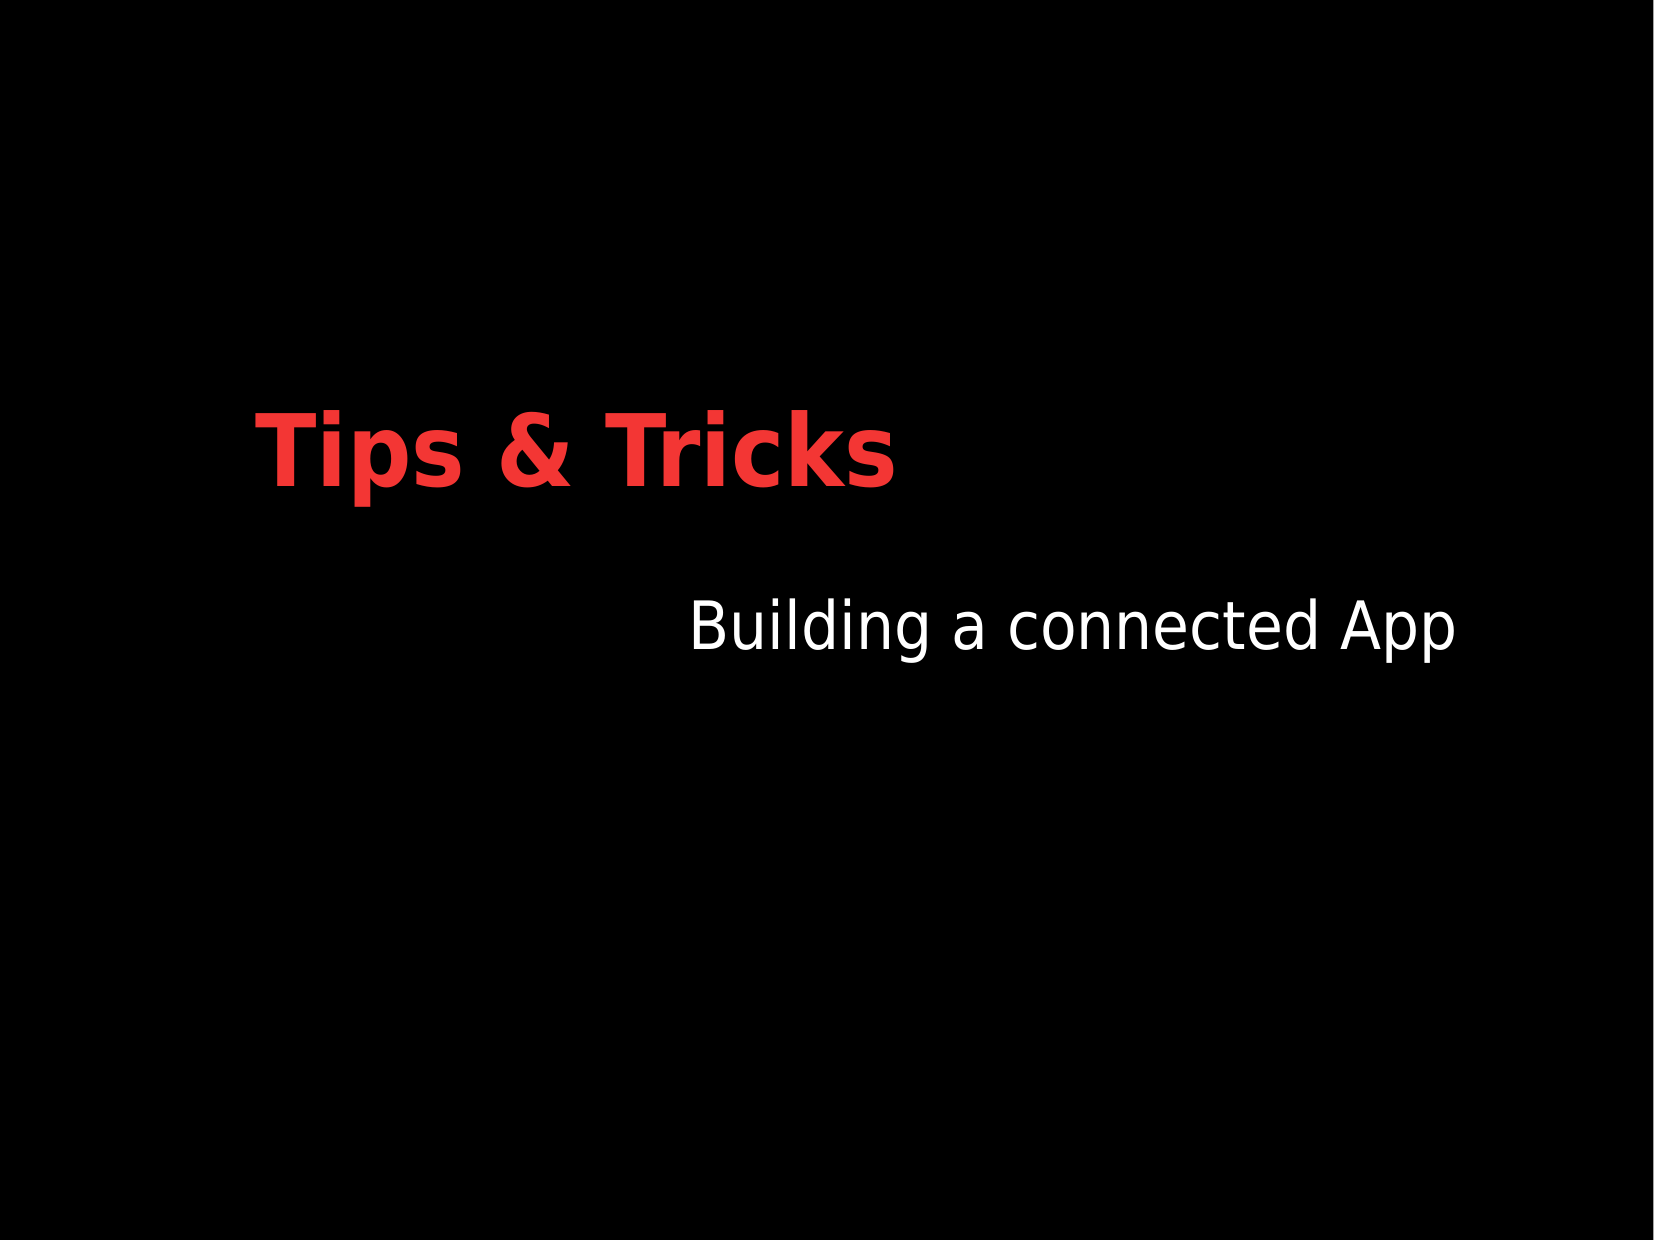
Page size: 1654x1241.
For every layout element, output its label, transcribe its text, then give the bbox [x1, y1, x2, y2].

subtitle Tips & Tricks Building a connected App [82, 49, 1571, 1010]
